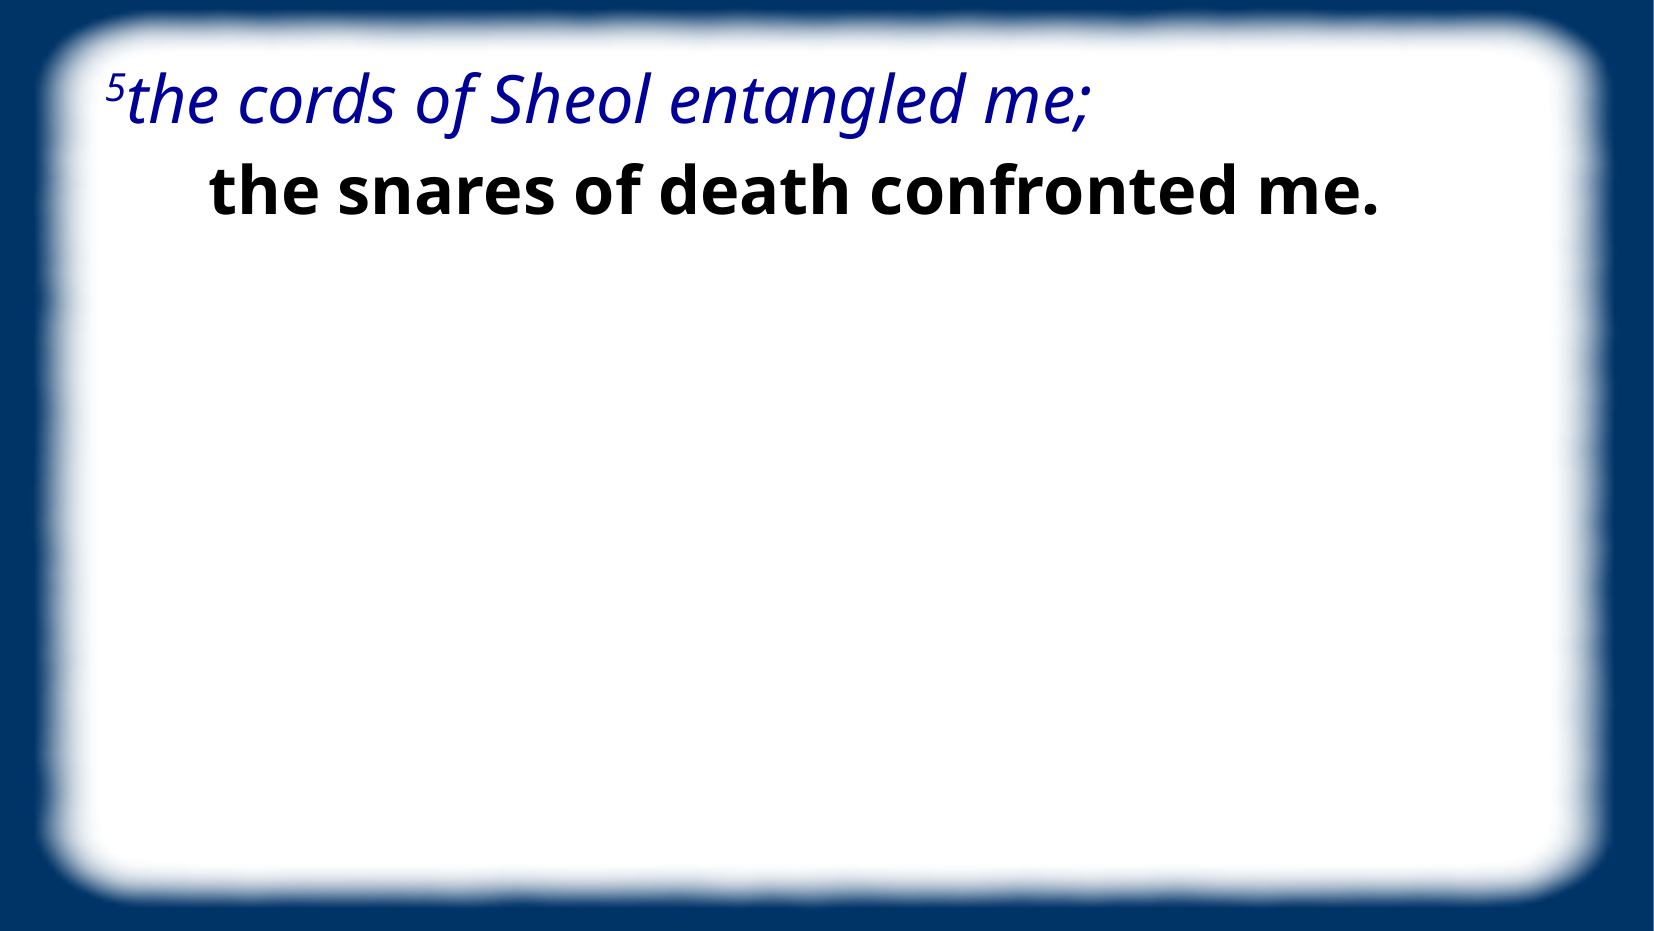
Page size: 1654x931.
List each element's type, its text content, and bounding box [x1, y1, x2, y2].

text_box 5the cords of Sheol entangled me; the snares of death confronted me. [90, 45, 1546, 238]
picture [0, 0, 1654, 931]
